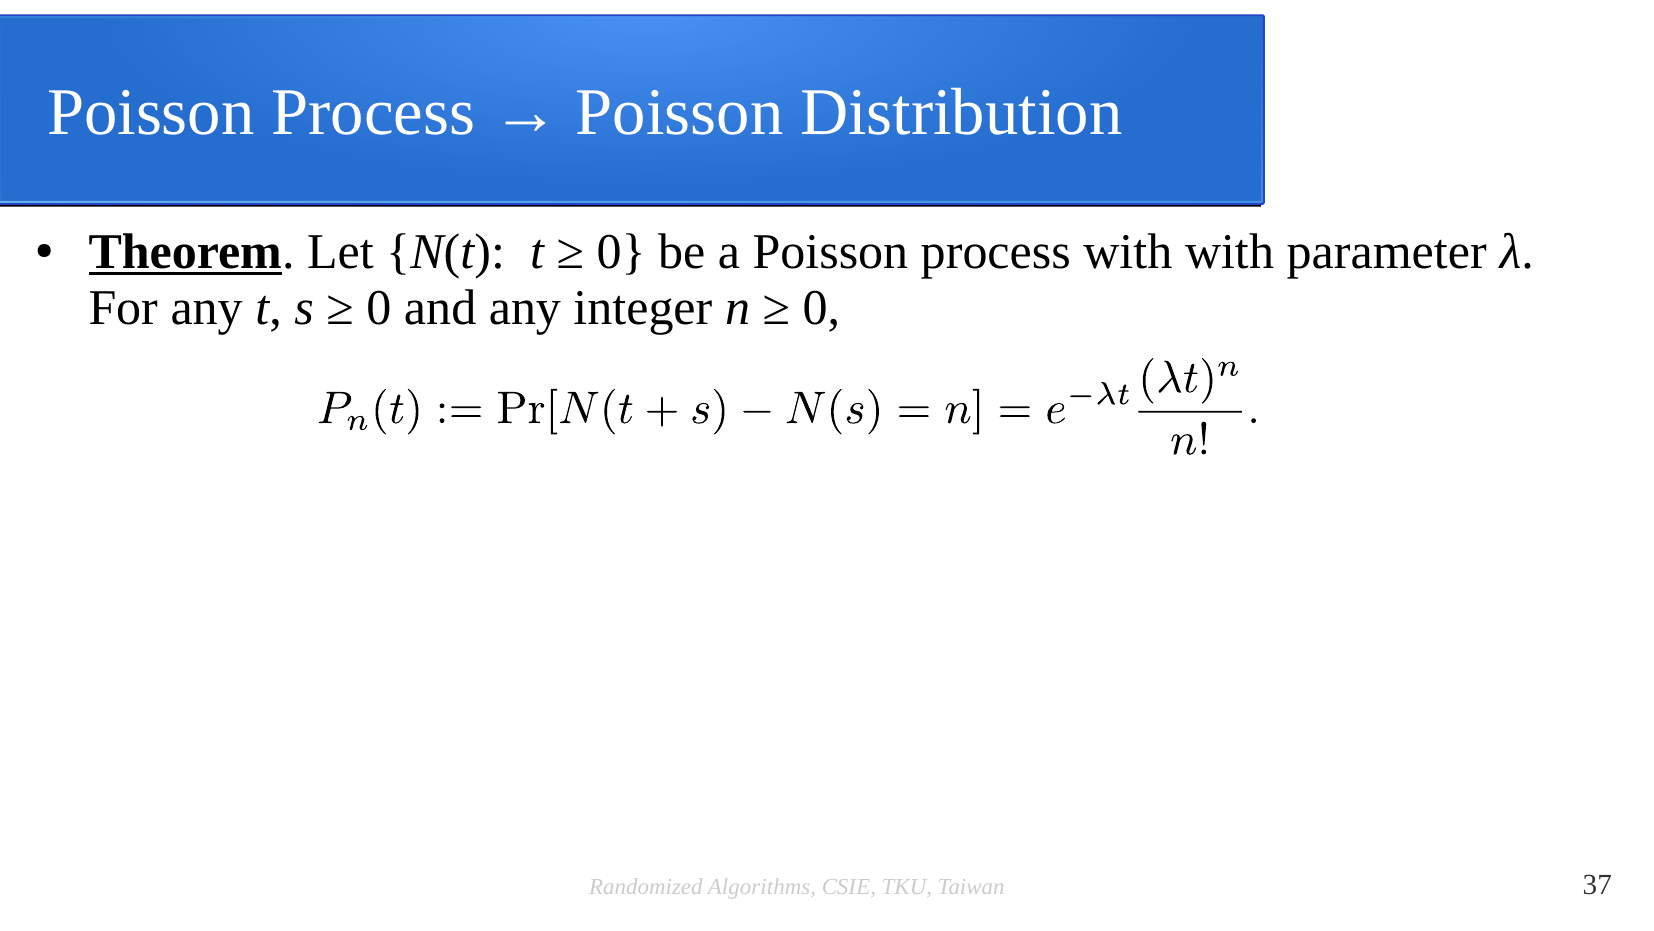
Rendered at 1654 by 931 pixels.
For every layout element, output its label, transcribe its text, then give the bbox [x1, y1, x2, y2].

list Theorem. Let {N(t): t ≥ 0} be a Poisson process with with parameter λ. For any t, s ≥ 0 and any integer n ≥ 0, [17, 224, 1560, 764]
title Poisson Process → Poisson Distribution [47, 35, 1199, 189]
picture [316, 358, 1257, 455]
